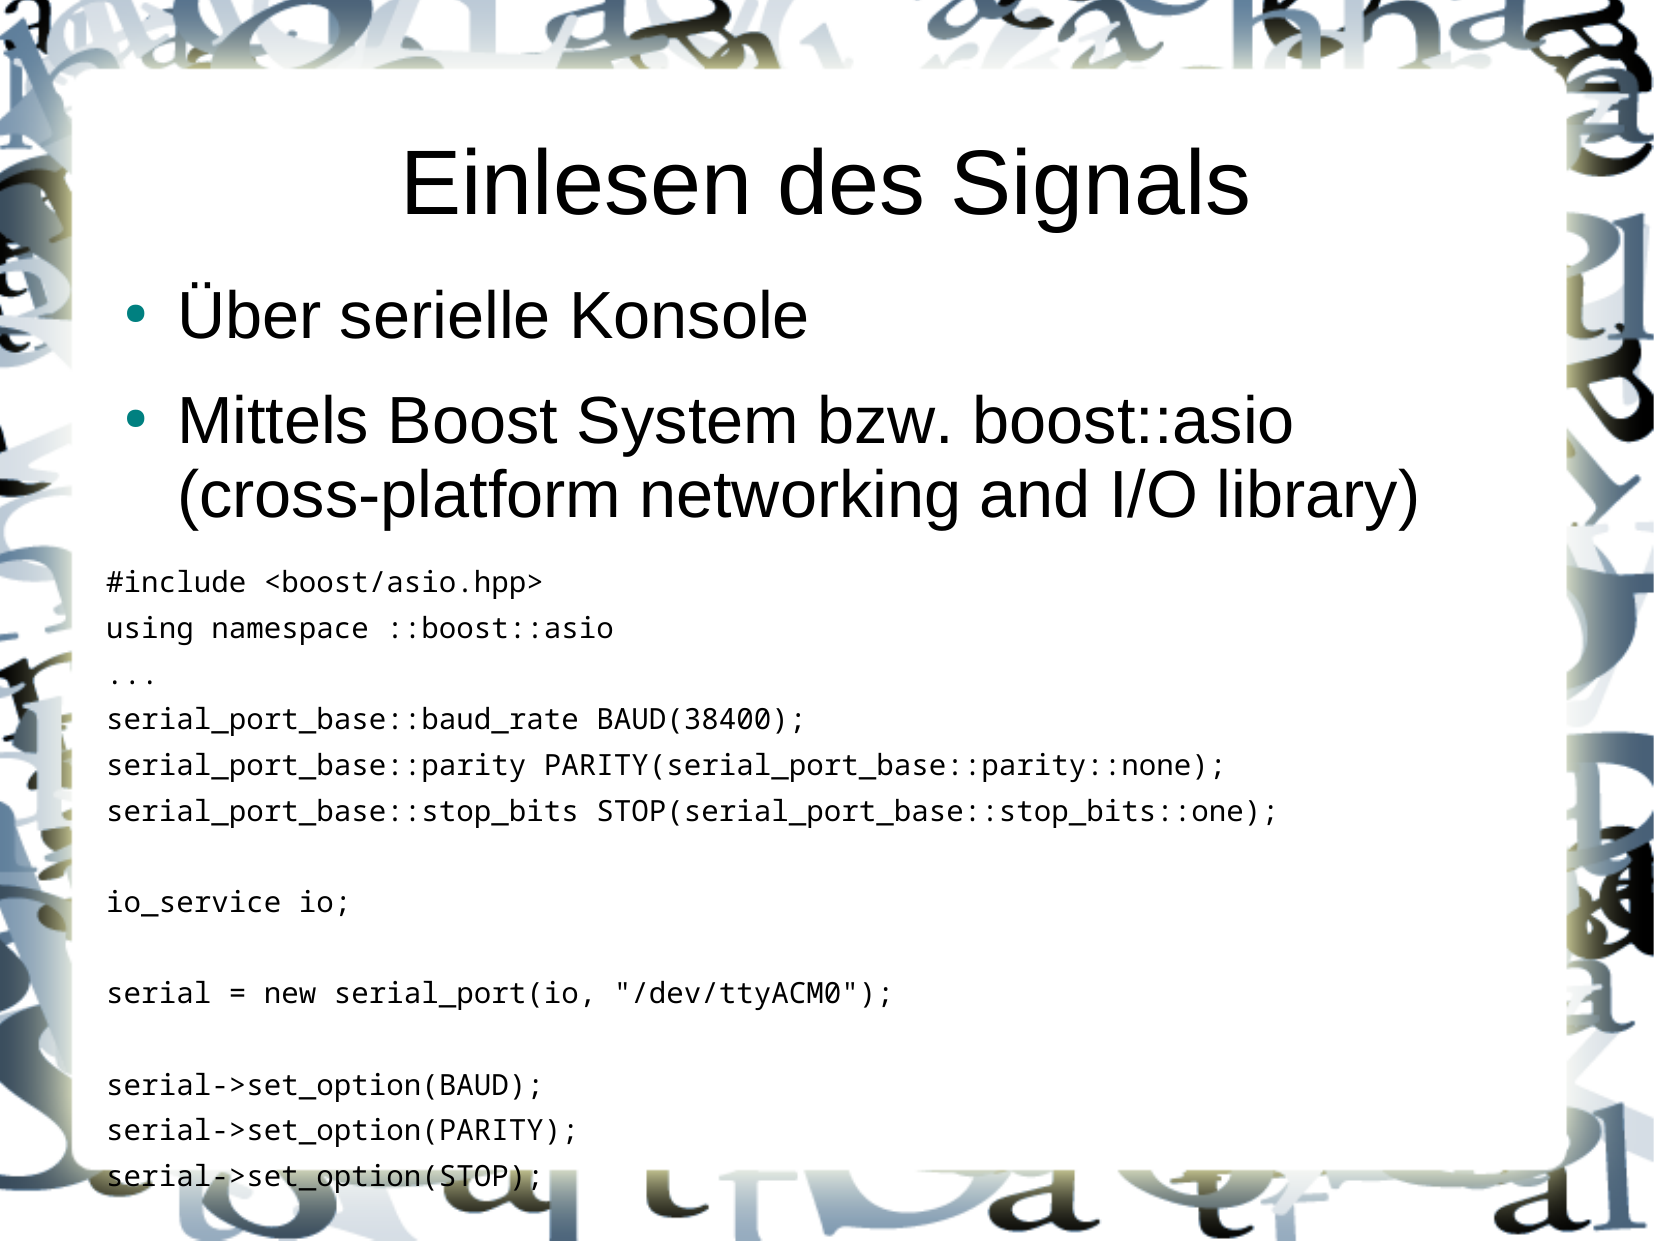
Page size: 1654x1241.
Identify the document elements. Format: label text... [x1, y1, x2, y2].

list Über serielle Konsole Mittels Boost System bzw. boost::asio (cross-platform networking and I/O library) #include <boost/asio.hpp> using namespace ::boost::asio ... serial_port_base::baud_rate BAUD(38400); serial_port_base::parity PARITY(serial_port_base::parity::none); serial_port_base::stop_bits STOP(serial_port_base::stop_bits::one); io_service io; serial = new serial_port(io, "/dev/ttyACM0"); serial->set_option(BAUD); serial->set_option(PARITY); serial->set_option(STOP); char r[12]; read(*serial, buffer(&r, 12), transfer_at_least(12)); [106, 278, 1530, 1148]
title Einlesen des Signals [82, 78, 1571, 287]
picture [0, 0, 1654, 1241]
